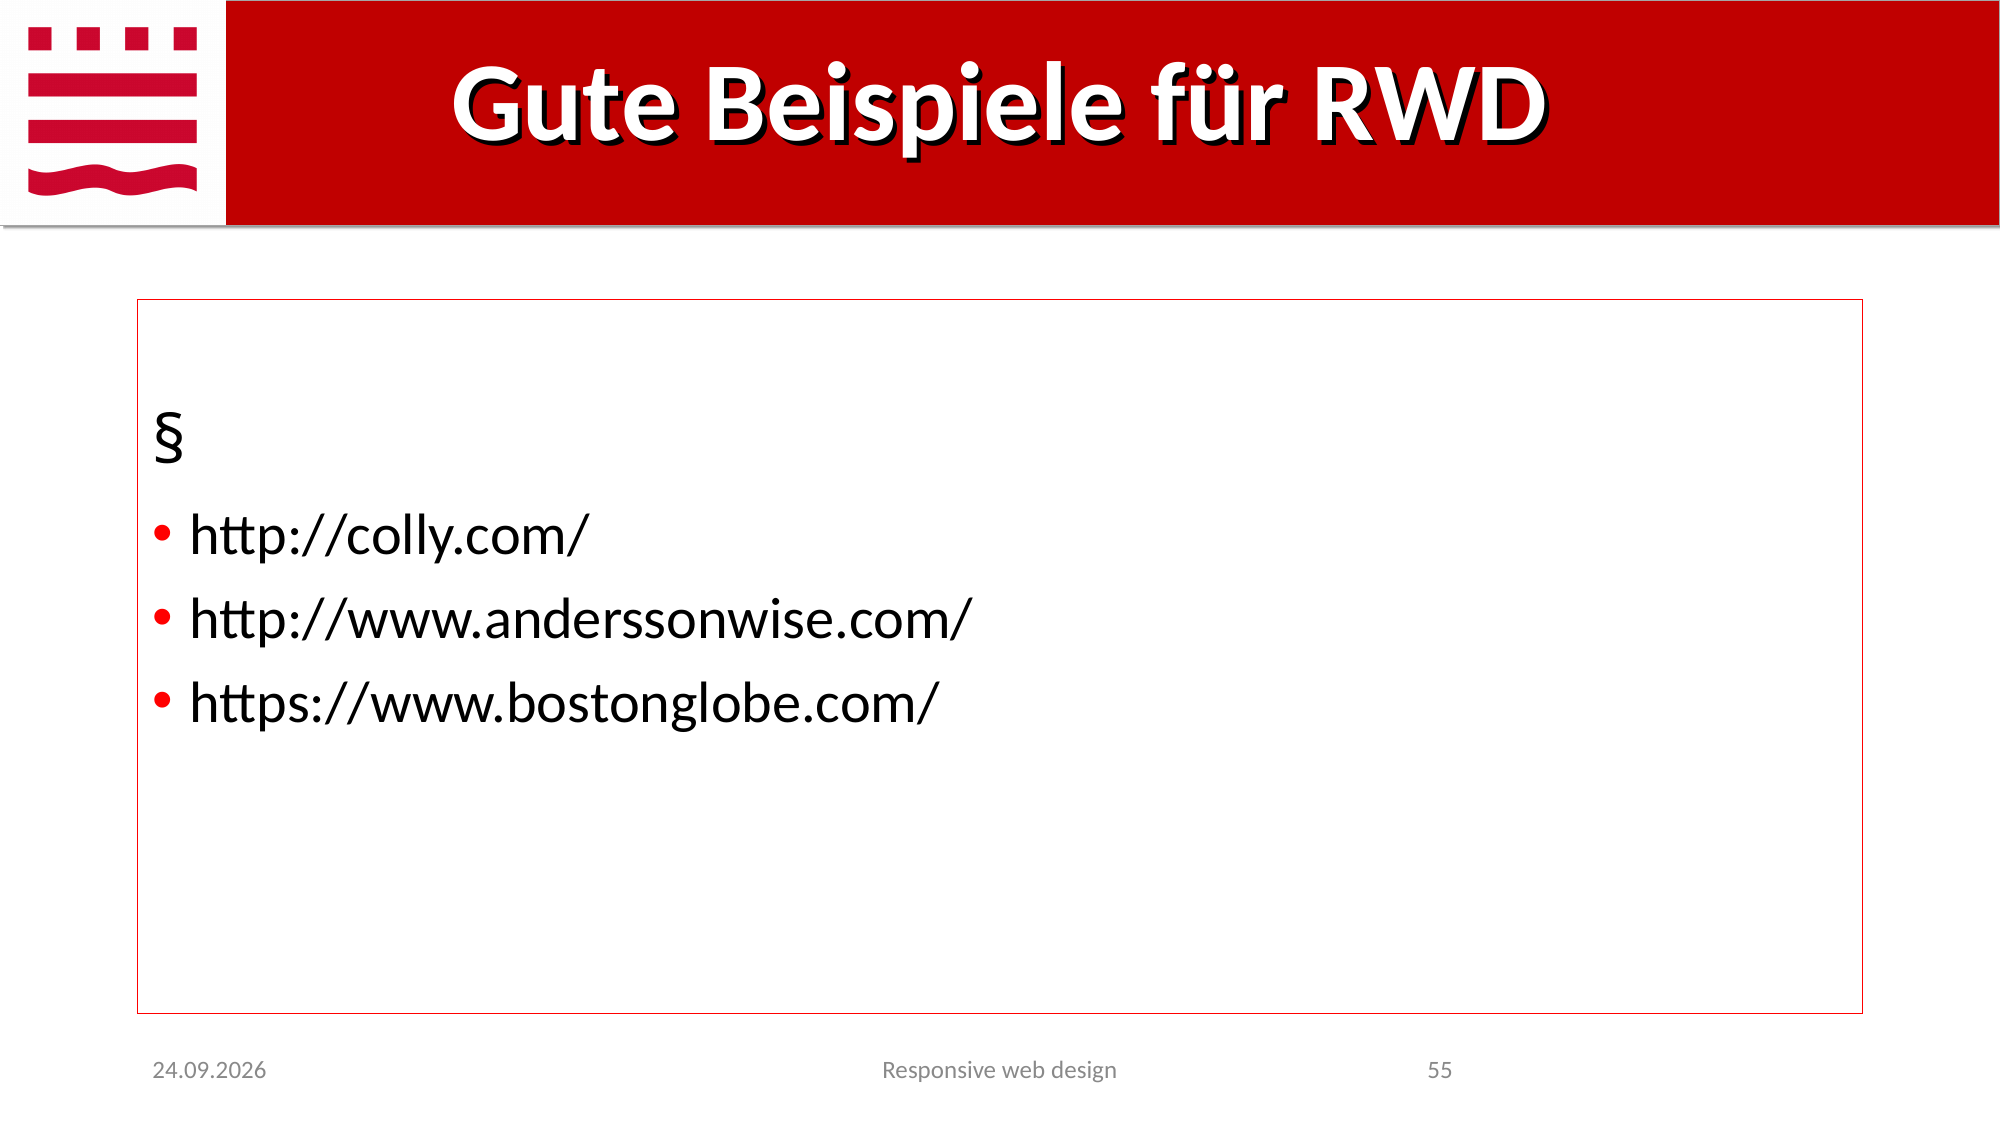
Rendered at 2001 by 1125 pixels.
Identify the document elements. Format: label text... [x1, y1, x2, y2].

text_box 2017/4/30 [137, 1042, 588, 1103]
text_box Gute Beispiele für RWD [226, 0, 2000, 225]
text_box Responsive web design [662, 1042, 1338, 1103]
text_box [1412, 1042, 1863, 1103]
list http://colly.com/ http://www.anderssonwise.com/ https://www.bostonglobe.com/ [137, 299, 1863, 1014]
picture [0, 0, 226, 225]
